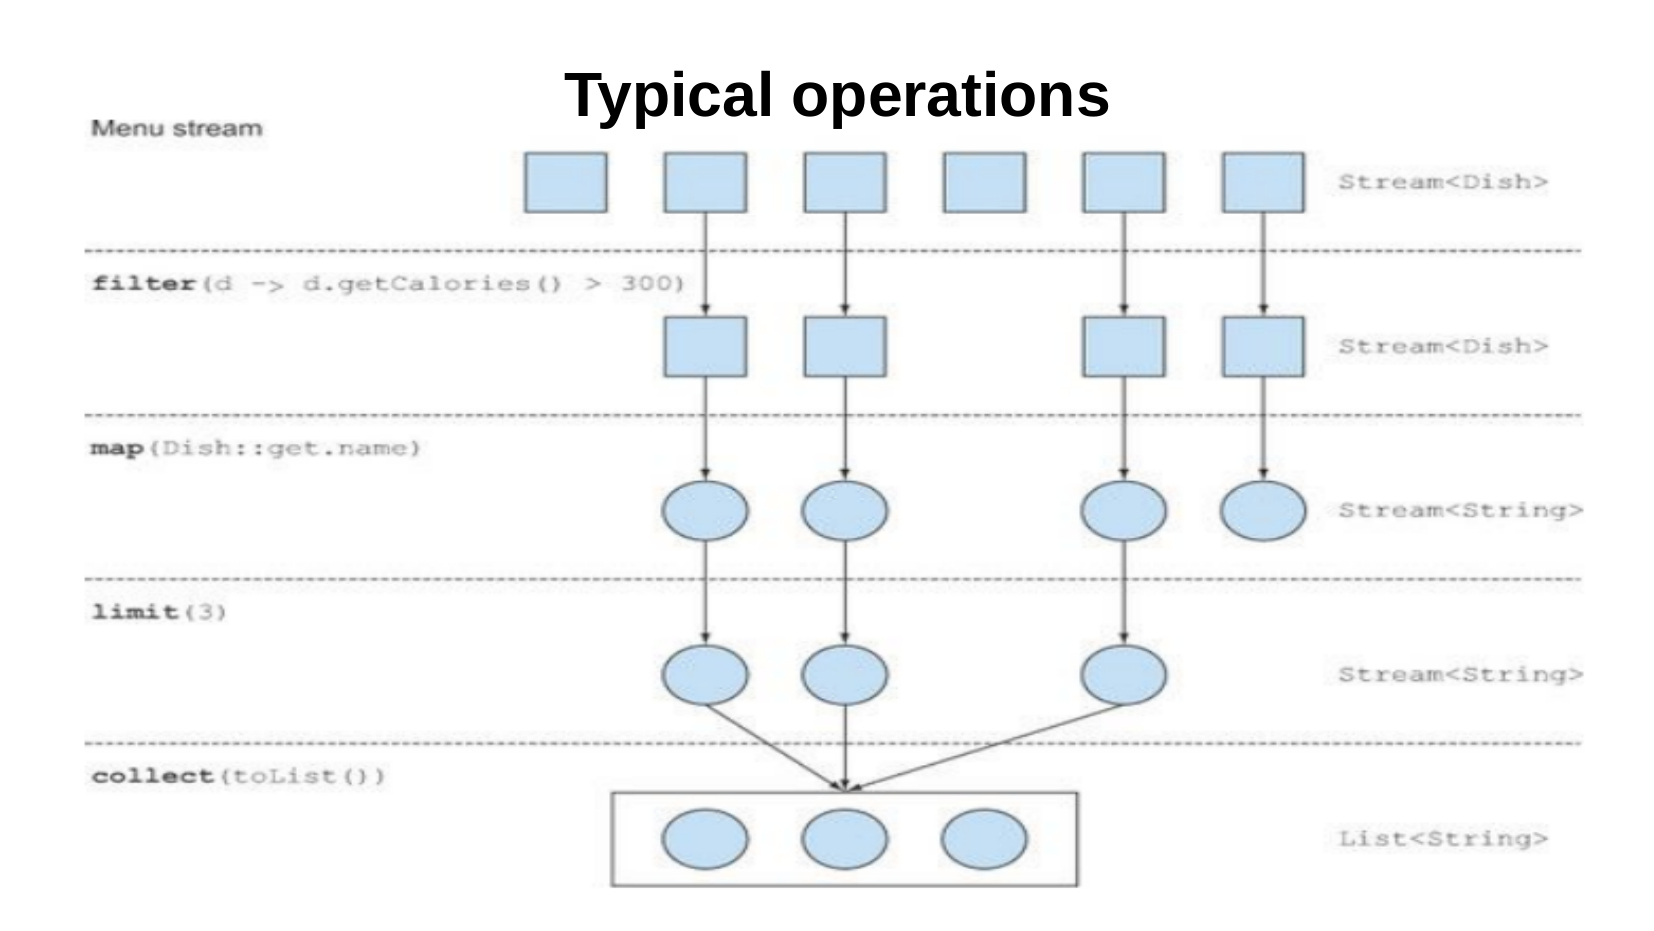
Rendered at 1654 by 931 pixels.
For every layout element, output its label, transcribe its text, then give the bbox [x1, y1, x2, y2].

title Typical operations [82, 36, 1571, 146]
picture [0, 74, 1637, 931]
